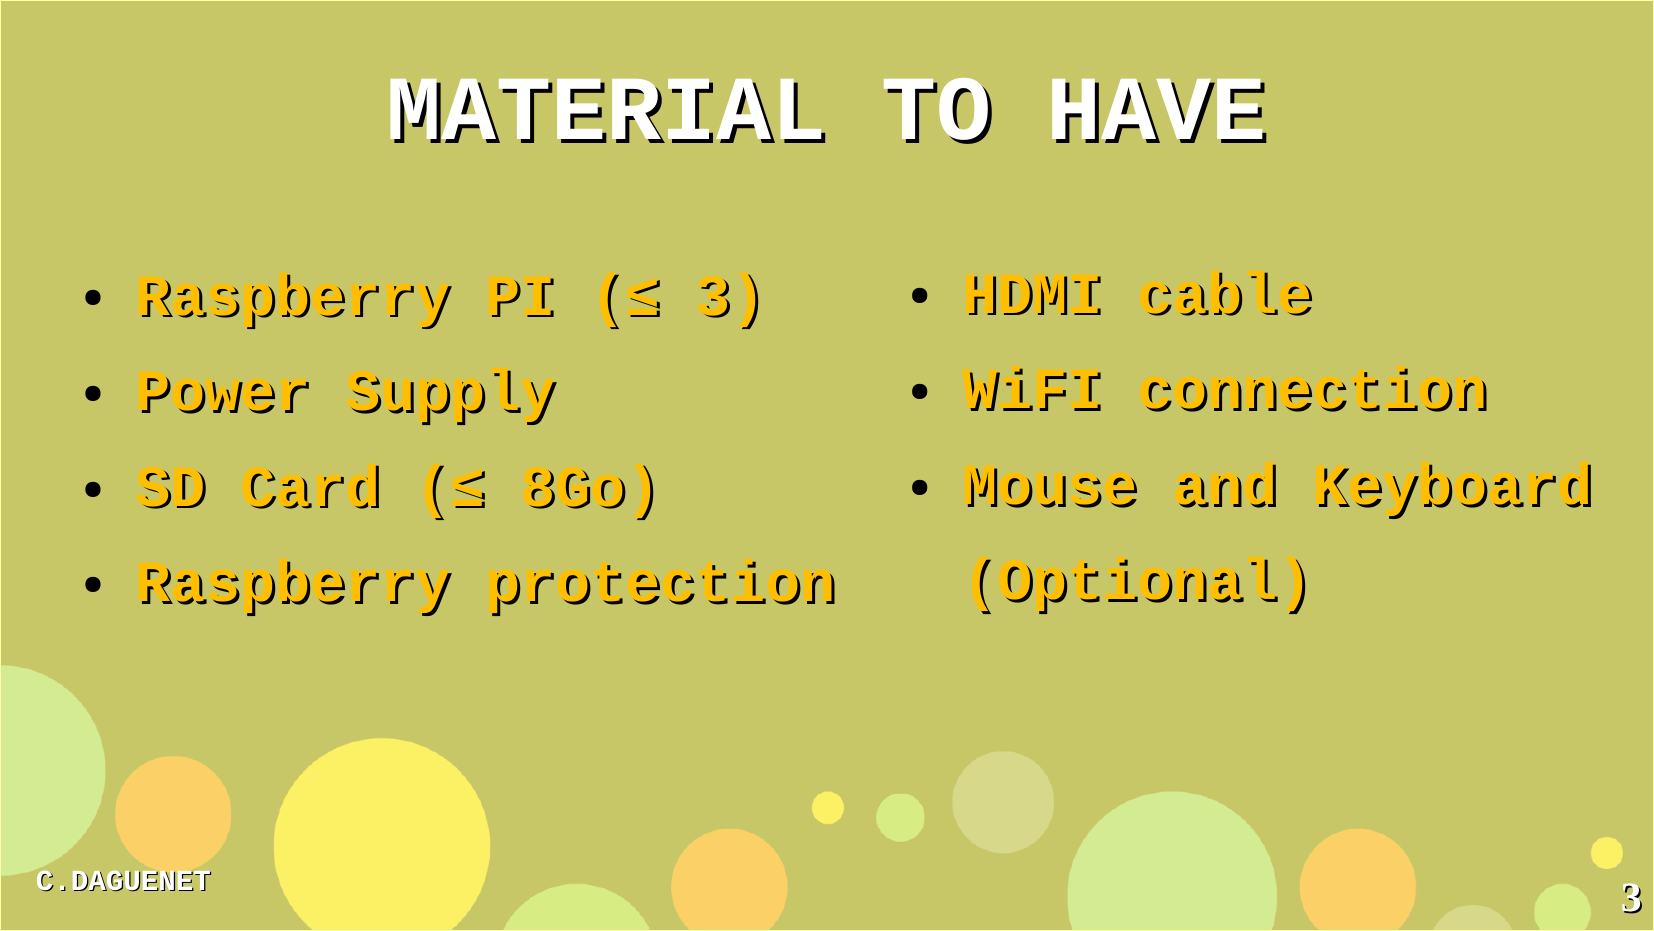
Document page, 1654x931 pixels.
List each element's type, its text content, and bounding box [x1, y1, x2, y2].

title MATERIAL TO HAVE [82, 37, 1571, 193]
list HDMI cable WiFI connection Mouse and Keyboard (Optional) [891, 169, 1636, 621]
list Raspberry PI (≤ 3) Power Supply SD Card (≤ 8Go) Raspberry protection [64, 266, 839, 650]
